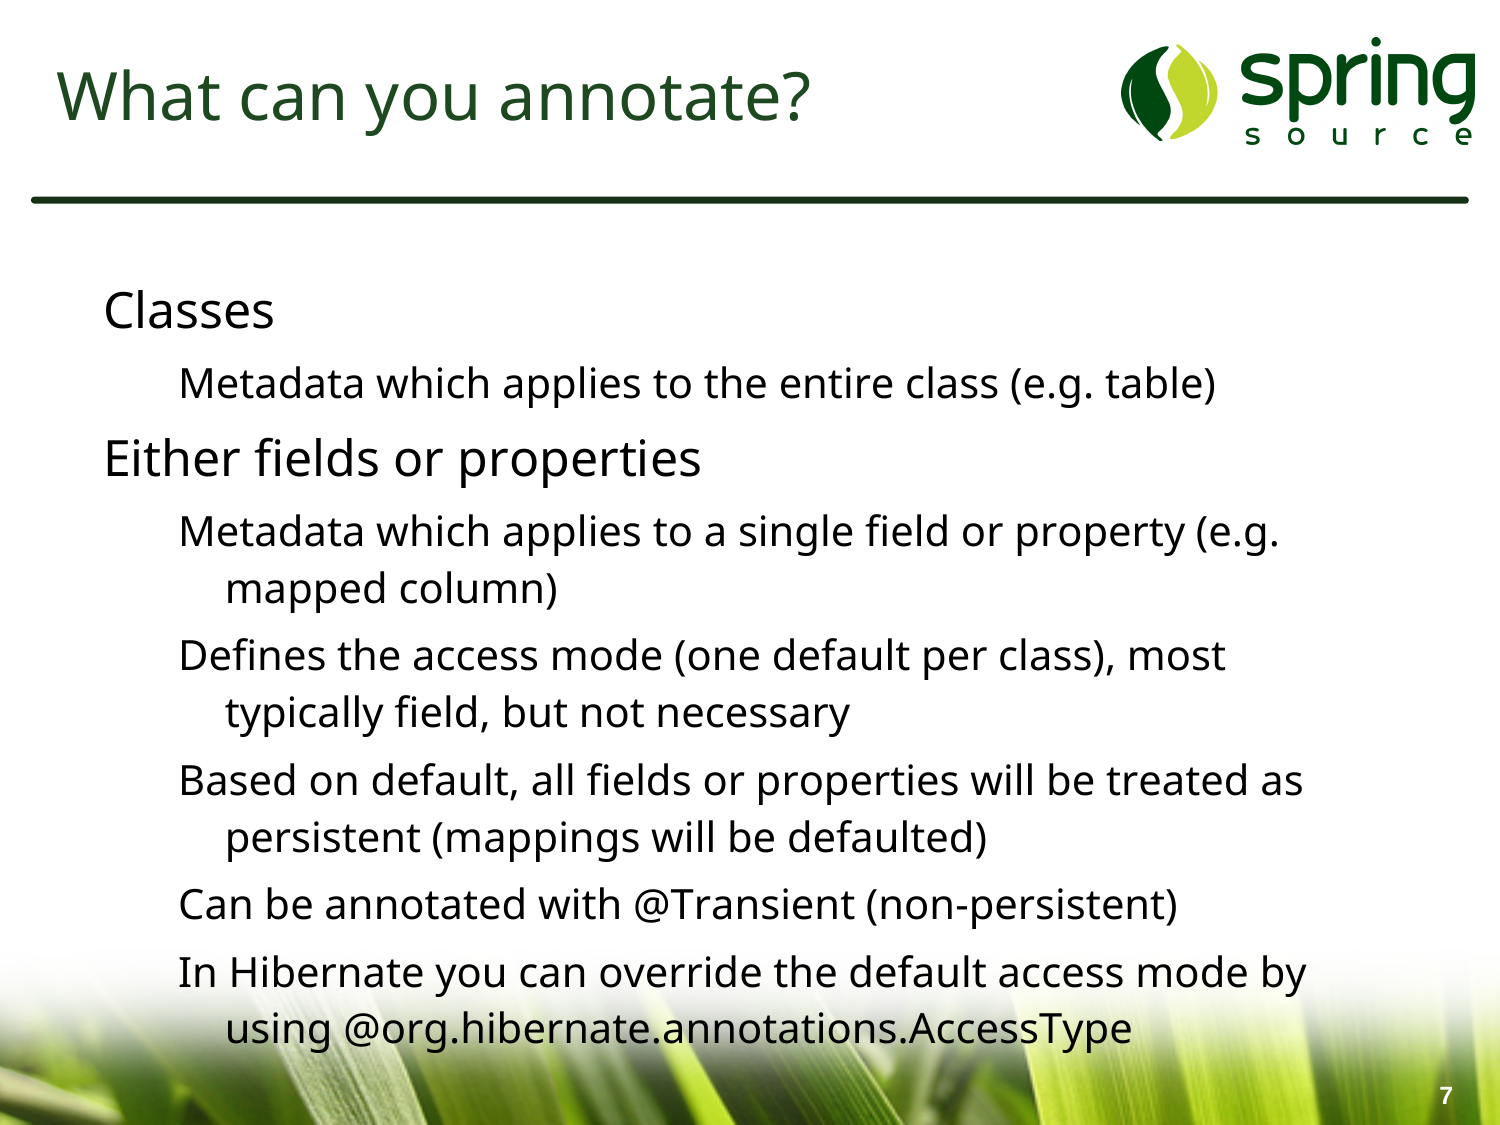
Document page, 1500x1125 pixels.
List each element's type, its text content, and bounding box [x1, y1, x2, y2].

picture [544, 979, 554, 984]
picture [1205, 979, 1217, 984]
picture [917, 979, 927, 984]
picture [1181, 979, 1193, 984]
picture [1267, 979, 1278, 984]
picture [854, 979, 866, 984]
picture [0, 944, 1500, 1125]
picture [278, 979, 289, 984]
picture [719, 979, 731, 984]
title What can you annotate? [56, 6, 1089, 183]
picture [942, 979, 953, 984]
picture [605, 979, 617, 984]
picture [1003, 979, 1013, 984]
picture [1121, 37, 1475, 145]
picture [368, 979, 378, 984]
list Classes Metadata which applies to the entire class (e.g. table) Either fields or properties Metadata which applies to a single field or property (e.g. mapped column) Defines the access mode (one default per class), most typically field, but not necessary Based on default, all fields or properties will be treated as persistent (mappings will be defaulted) Can be annotated with @Transient (non-persistent) In Hibernate you can override the default access mode by using @org.hibernate.annotations.AccessType [103, 275, 1394, 979]
picture [463, 979, 475, 984]
picture [488, 979, 499, 984]
